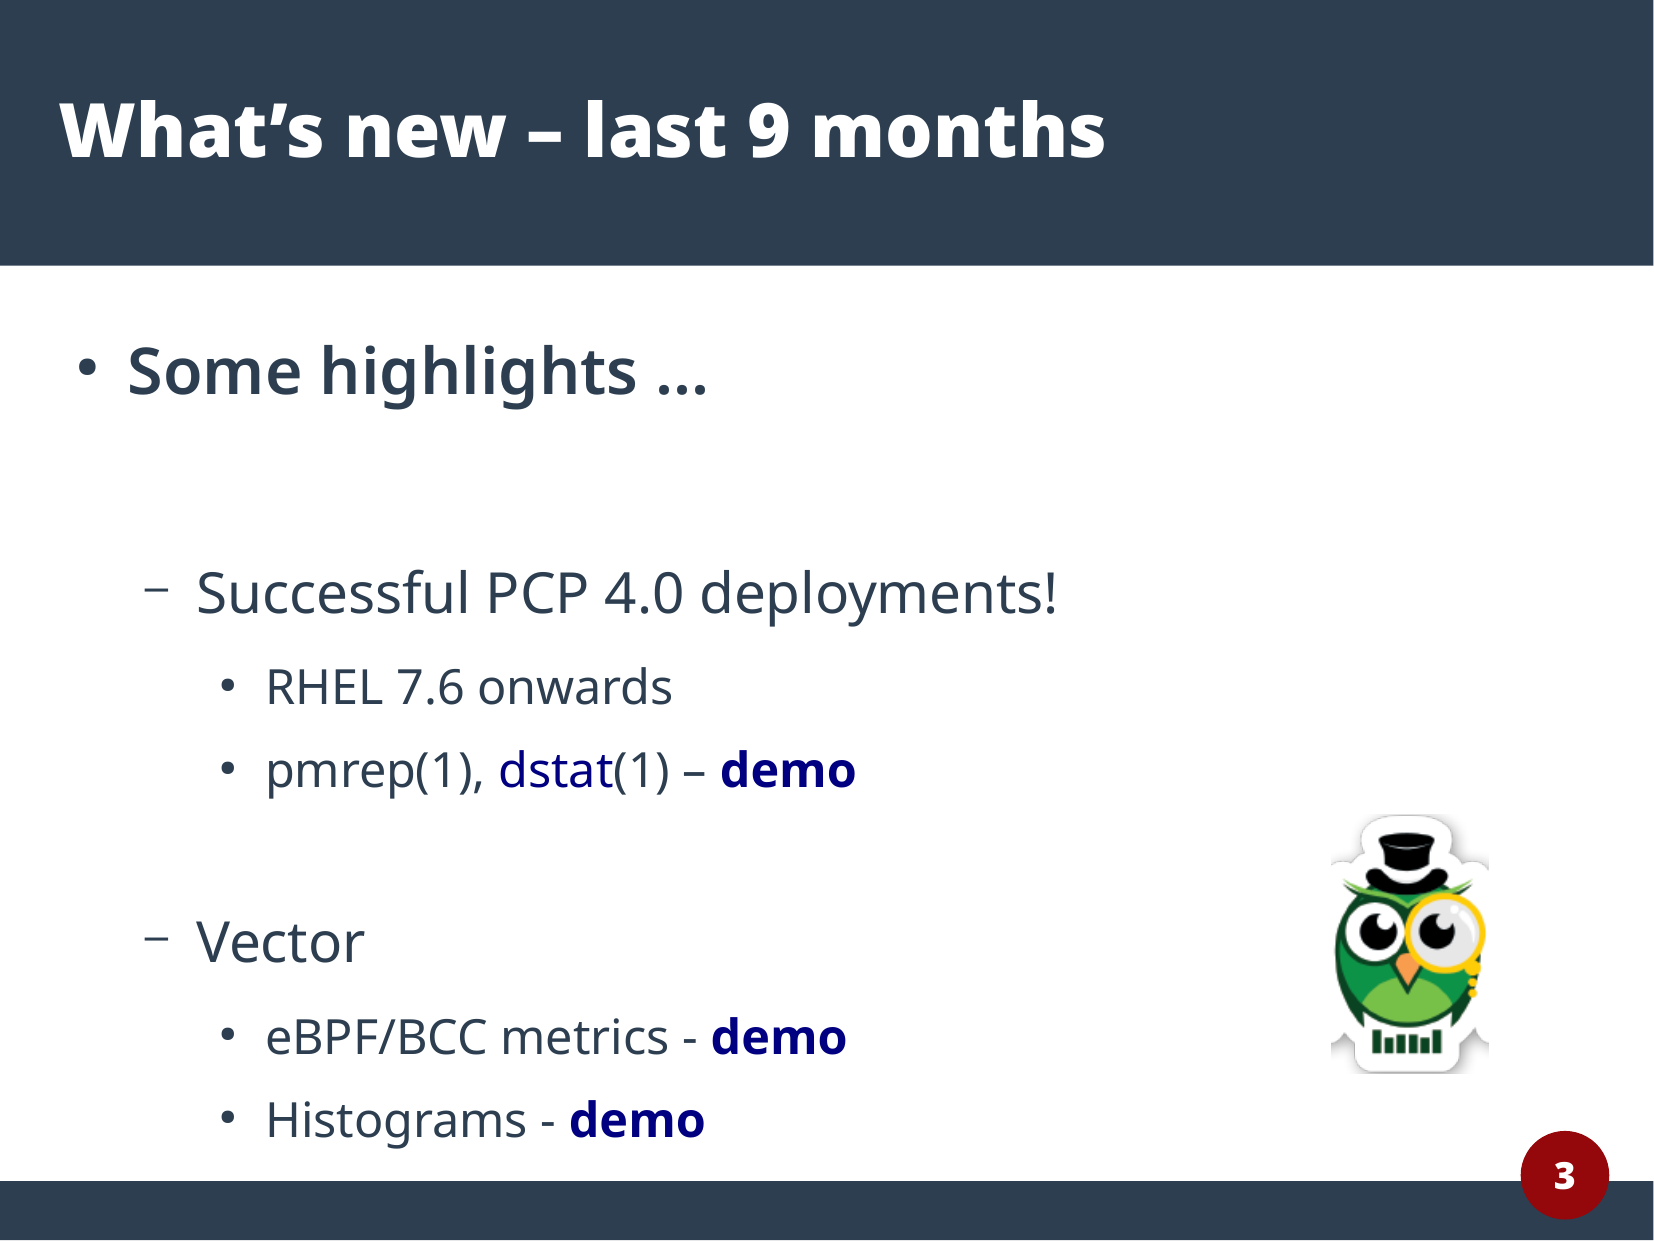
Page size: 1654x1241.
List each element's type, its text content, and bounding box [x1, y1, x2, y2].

title What’s new – last 9 months [59, 49, 1595, 207]
list Some highlights ... Successful PCP 4.0 deployments! RHEL 7.6 onwards pmrep(1), dstat(1) – demo Vector eBPF/BCC metrics - demo Histograms - demo [59, 324, 1595, 1152]
picture [1331, 814, 1489, 1074]
